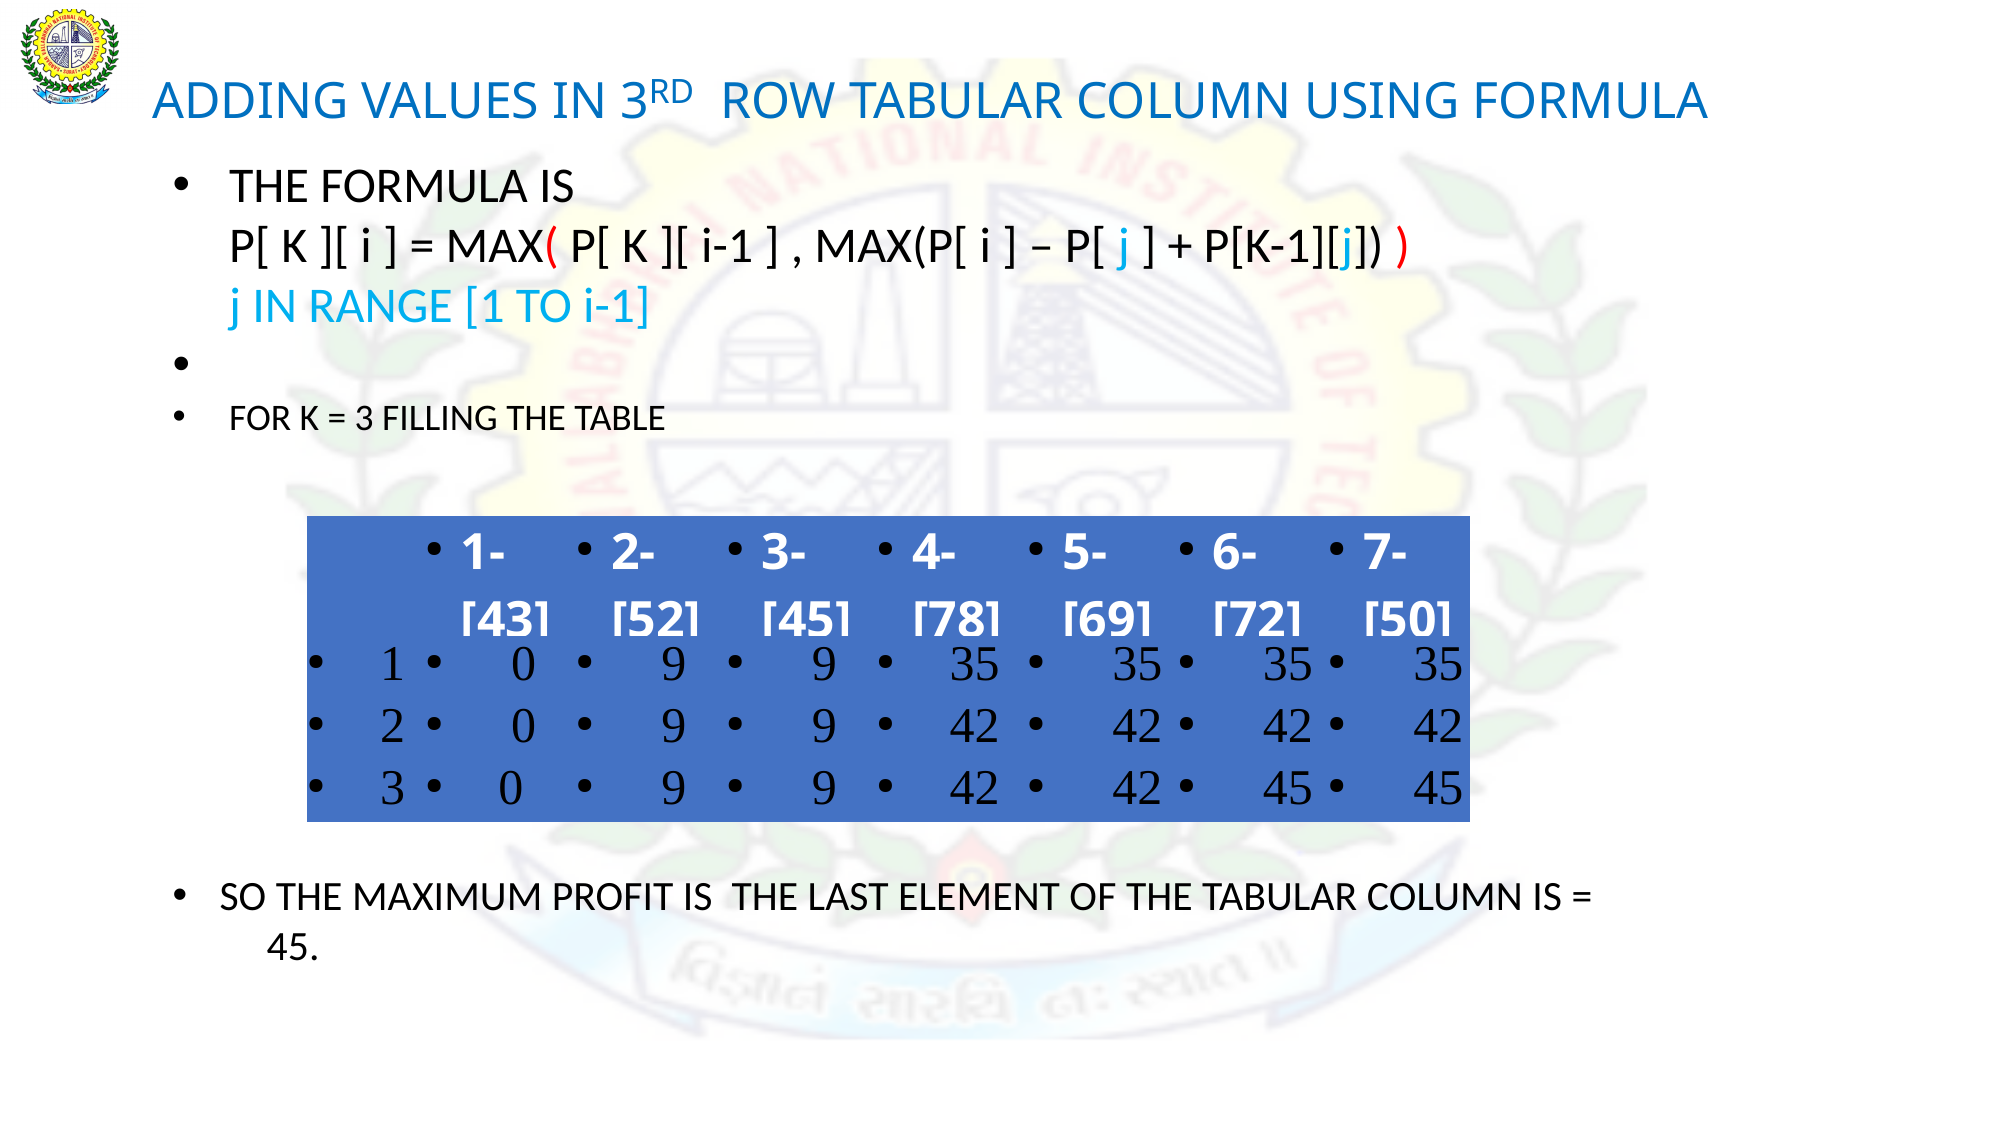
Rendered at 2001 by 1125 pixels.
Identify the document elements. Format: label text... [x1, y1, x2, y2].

table_header 4-[78] [877, 516, 1027, 636]
table_cell 42 [1027, 698, 1178, 760]
table_header 7-[50] [1417, 607, 1427, 631]
table_cell 45 [1178, 760, 1328, 822]
table_cell 42 [1027, 760, 1178, 822]
table_cell 9 [726, 698, 877, 760]
table_cell 9 [726, 636, 877, 698]
table_cell 35 [1027, 636, 1178, 698]
table_cell 9 [576, 698, 726, 760]
table_cell 42 [877, 698, 1027, 760]
table_cell 9 [576, 760, 726, 822]
table_header 3-[45] [726, 516, 877, 636]
table_cell 42 [1328, 698, 1470, 760]
text_box THE FORMULA IS P[ K ][ i ] = MAX( P[ K ][ i-1 ] , MAX(P[ i ] – P[ j ] + P[K-1][j]) ) j IN RANGE [1 TO i-1] FOR K = 3 FILLING THE TABLE [157, 145, 1832, 494]
table_cell 35 [1328, 636, 1470, 698]
table_cell 0 [425, 636, 576, 698]
table_cell 45 [1328, 760, 1470, 822]
table_header 5-[69] [1087, 620, 1098, 631]
table_header 6-[72] [1178, 516, 1328, 636]
table_cell 0 [425, 760, 576, 822]
text_box SO THE MAXIMUM PROFIT IS THE LAST ELEMENT OF THE TABULAR COLUMN IS = 45. [157, 861, 1641, 978]
table_header 5-[69] [1027, 516, 1178, 636]
table_cell 9 [726, 760, 877, 822]
table_header 2-[52] [576, 516, 726, 636]
table_header 5-[69] [1116, 607, 1126, 619]
table_cell 35 [877, 636, 1027, 698]
table_header 7-[50] [1328, 516, 1470, 636]
table_cell 1 [307, 636, 425, 698]
table_cell 42 [1178, 698, 1328, 760]
table_cell 3 [307, 760, 425, 822]
title ADDING VALUES IN 3RD ROW TABULAR COLUMN USING FORMULA [137, 59, 1863, 146]
table_header [307, 516, 425, 636]
table_cell 9 [576, 636, 726, 698]
table_cell 0 [425, 698, 576, 760]
table_header 1-[43] [425, 516, 576, 636]
table_cell 35 [1178, 636, 1328, 698]
table_cell 2 [307, 698, 425, 760]
table_cell 42 [877, 760, 1027, 822]
